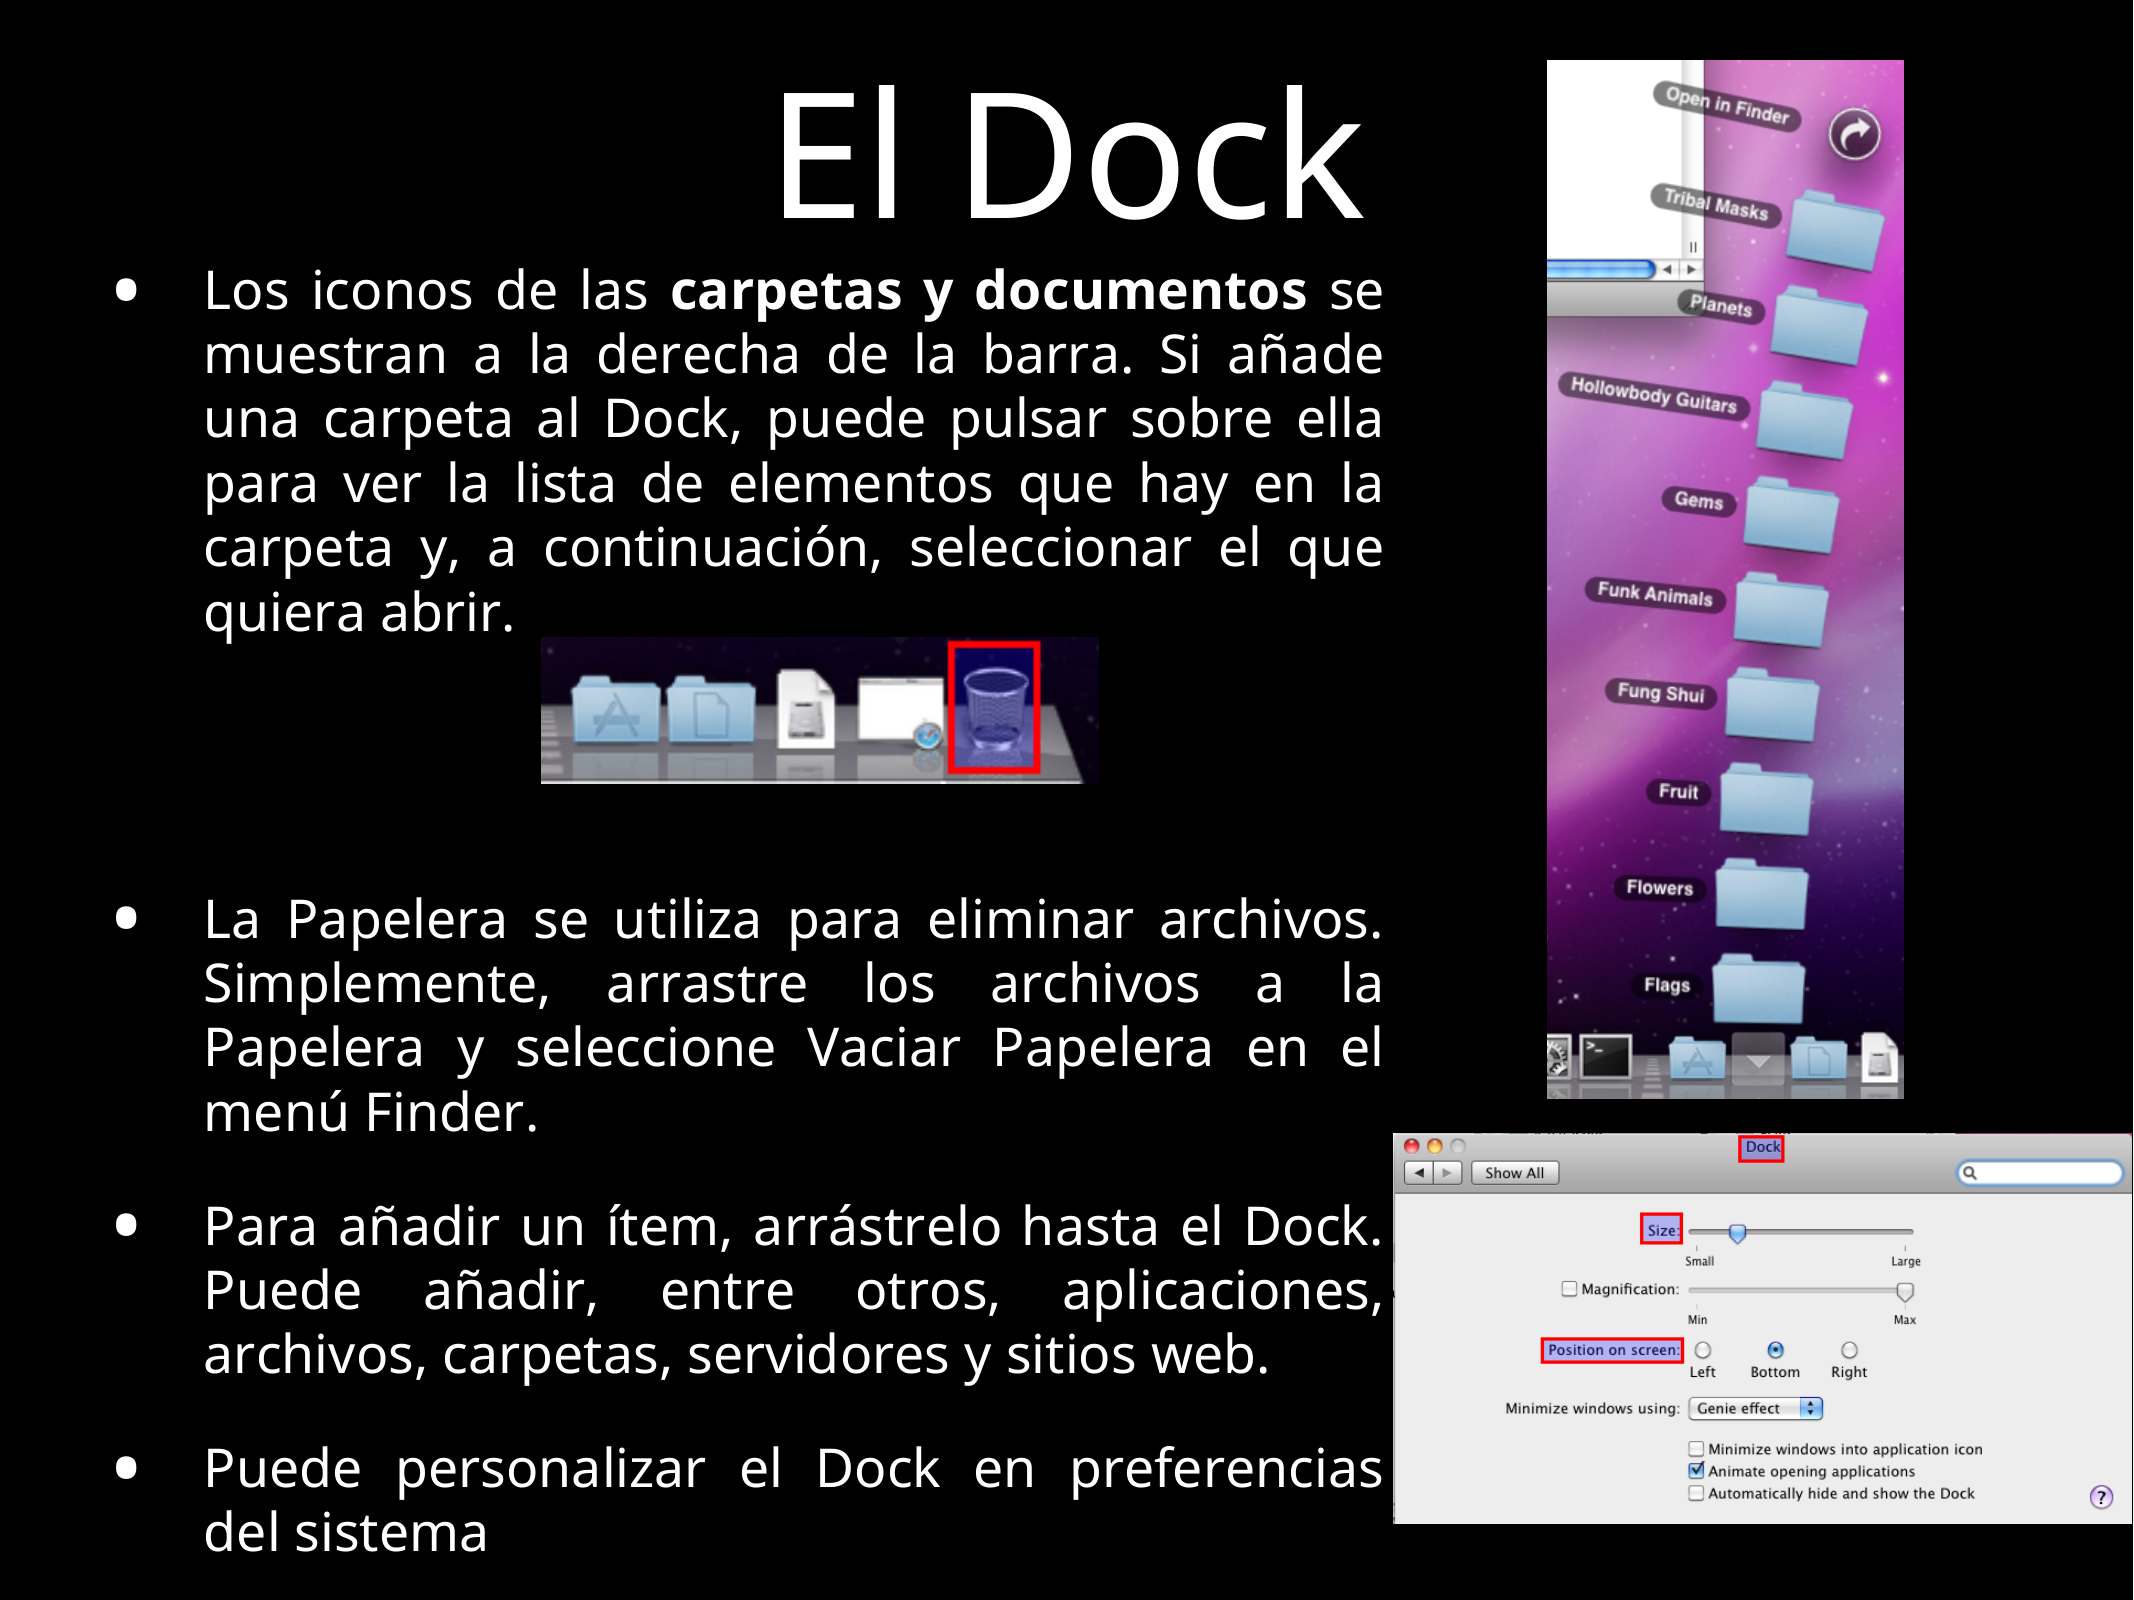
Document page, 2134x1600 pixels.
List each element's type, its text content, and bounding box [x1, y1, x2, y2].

picture [1394, 1133, 2132, 1524]
picture [1547, 60, 1904, 1099]
picture [541, 637, 1099, 784]
list Los iconos de las carpetas y documentos se muestran a la derecha de la barra. Si añade una carpeta al Dock, puede pulsar sobre ella para ver la lista de elementos que hay en la carpeta y, a continuación, seleccionar el que quiera abrir. La Papelera se utiliza para eliminar archivos. Simplemente, arrastre los archivos a la Papelera y seleccione Vaciar Papelera en el menú Finder. Para añadir un ítem, arrástrelo hasta el Dock. Puede añadir, entre otros, aplicaciones, archivos, carpetas, servidores y sitios web. Puede personalizar el Dock en preferencias del sistema [51, 247, 1394, 1571]
title El Dock [208, 34, 1925, 262]
